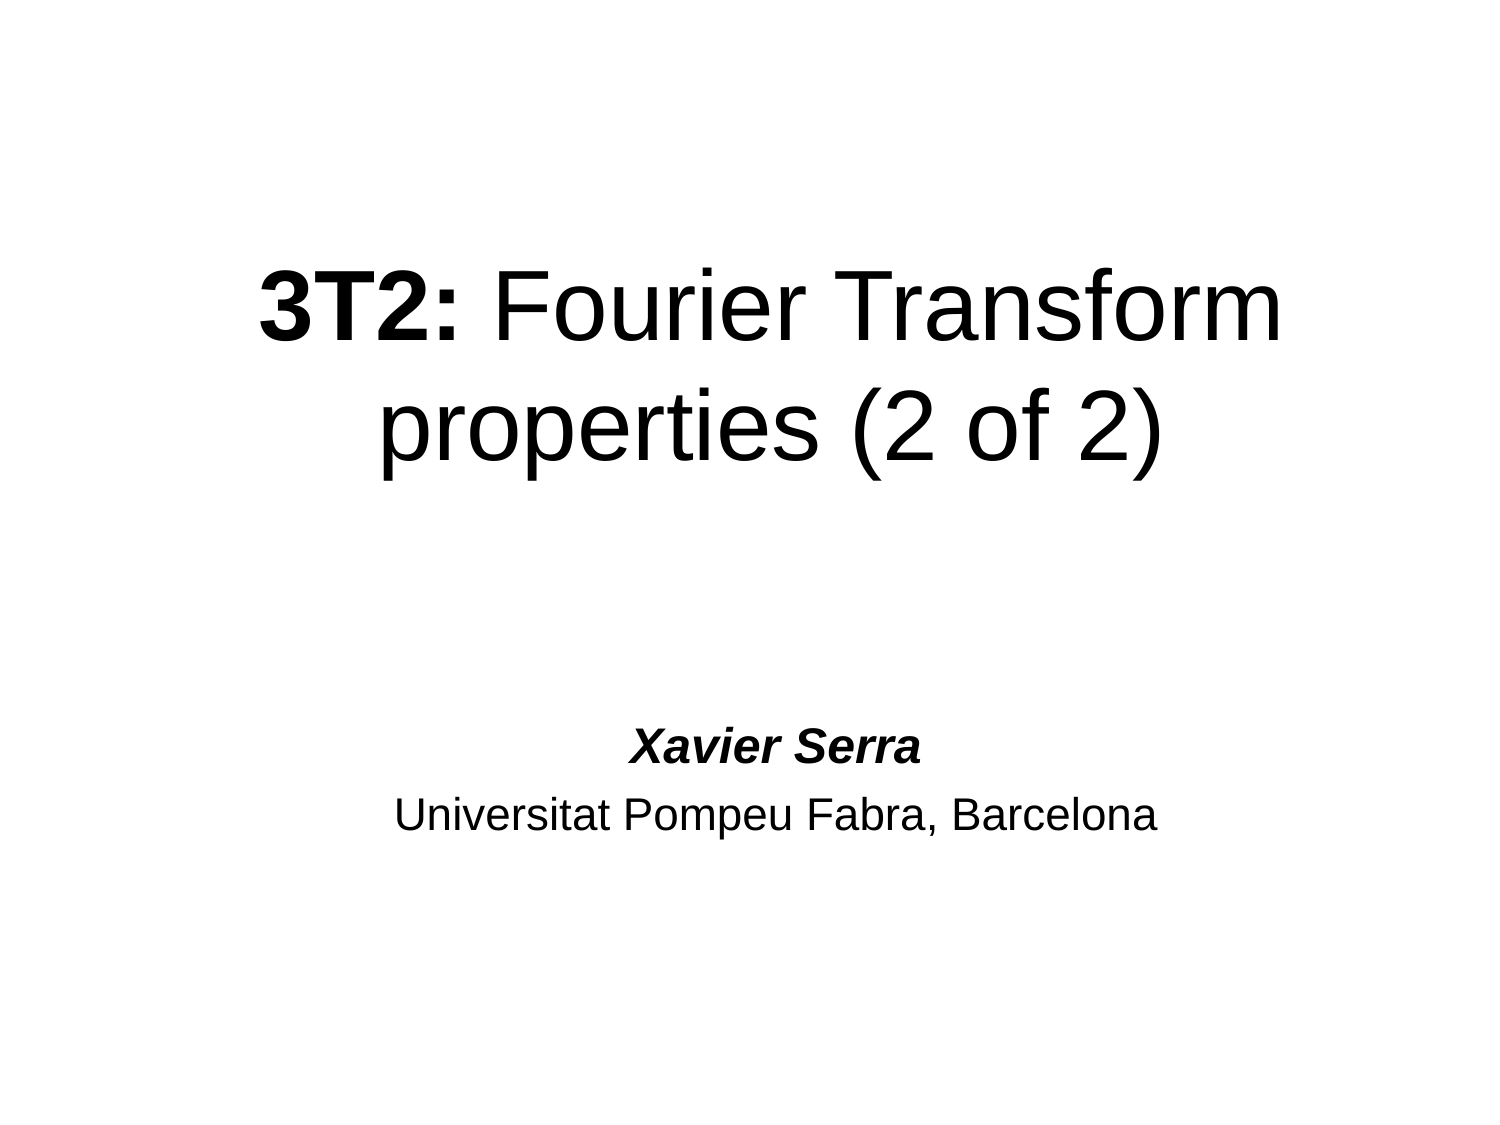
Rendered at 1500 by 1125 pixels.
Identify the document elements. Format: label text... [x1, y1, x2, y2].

title 3T2: Fourier Transform properties (2 of 2) [63, 90, 1444, 631]
text_box Xavier Serra Universitat Pompeu Fabra, Barcelona [319, 710, 1233, 887]
